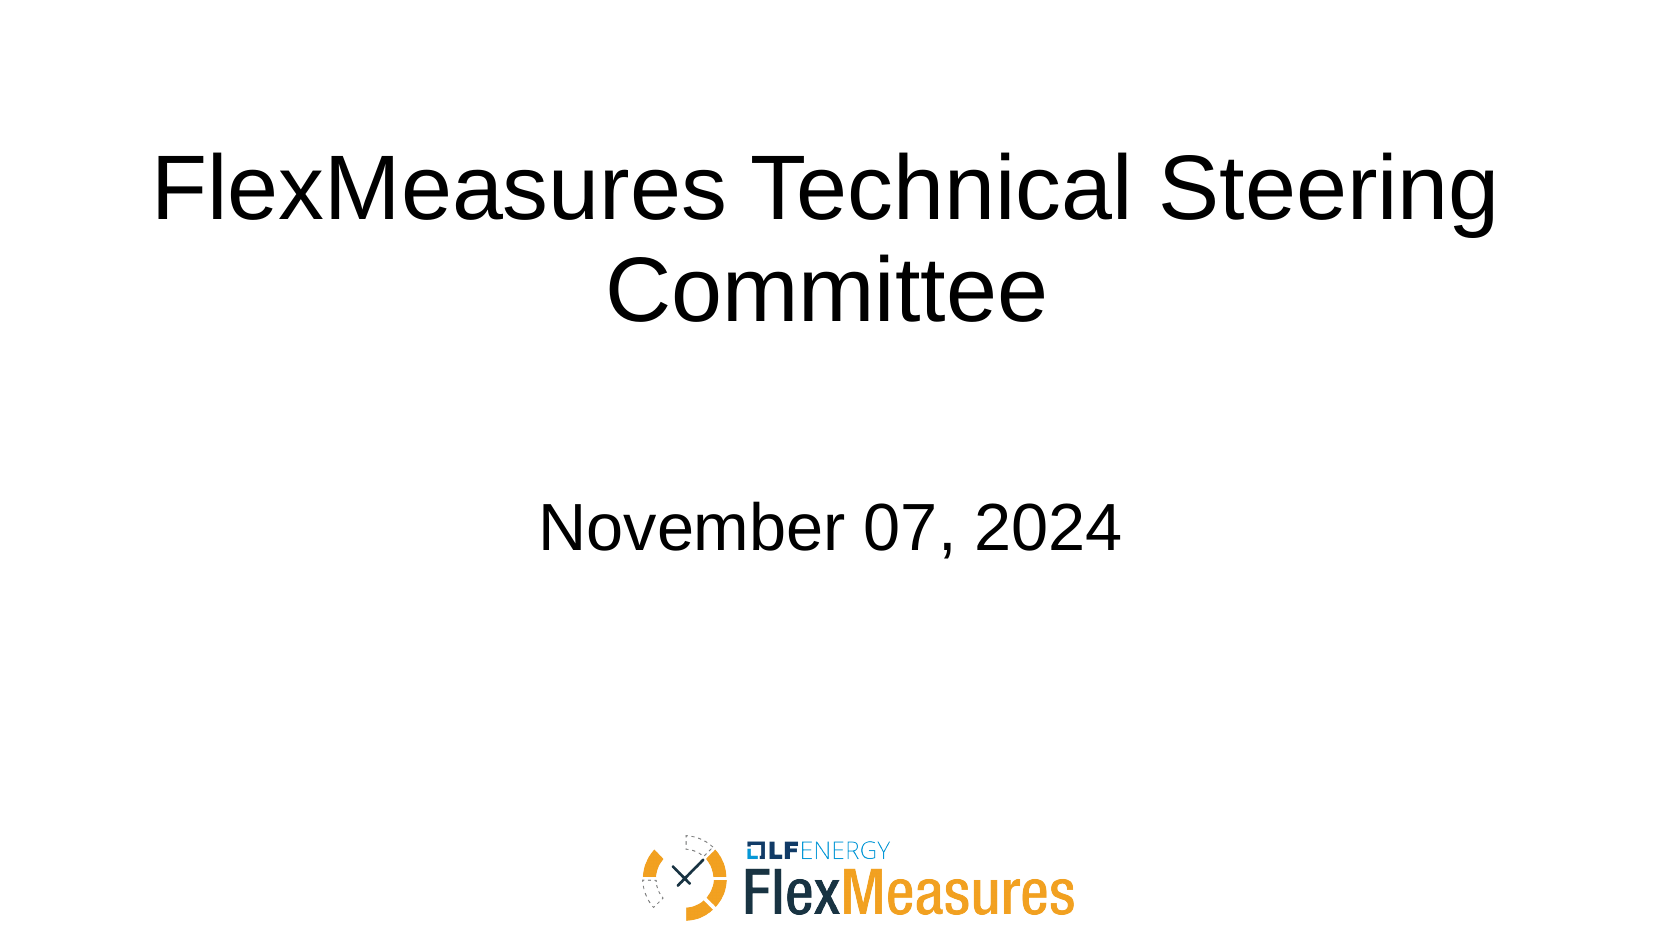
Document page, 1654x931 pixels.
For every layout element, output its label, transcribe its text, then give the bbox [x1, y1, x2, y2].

title FlexMeasures Technical Steering Committee [82, 136, 1571, 342]
subtitle November 07, 2024 [86, 257, 1575, 798]
picture [642, 835, 1074, 921]
